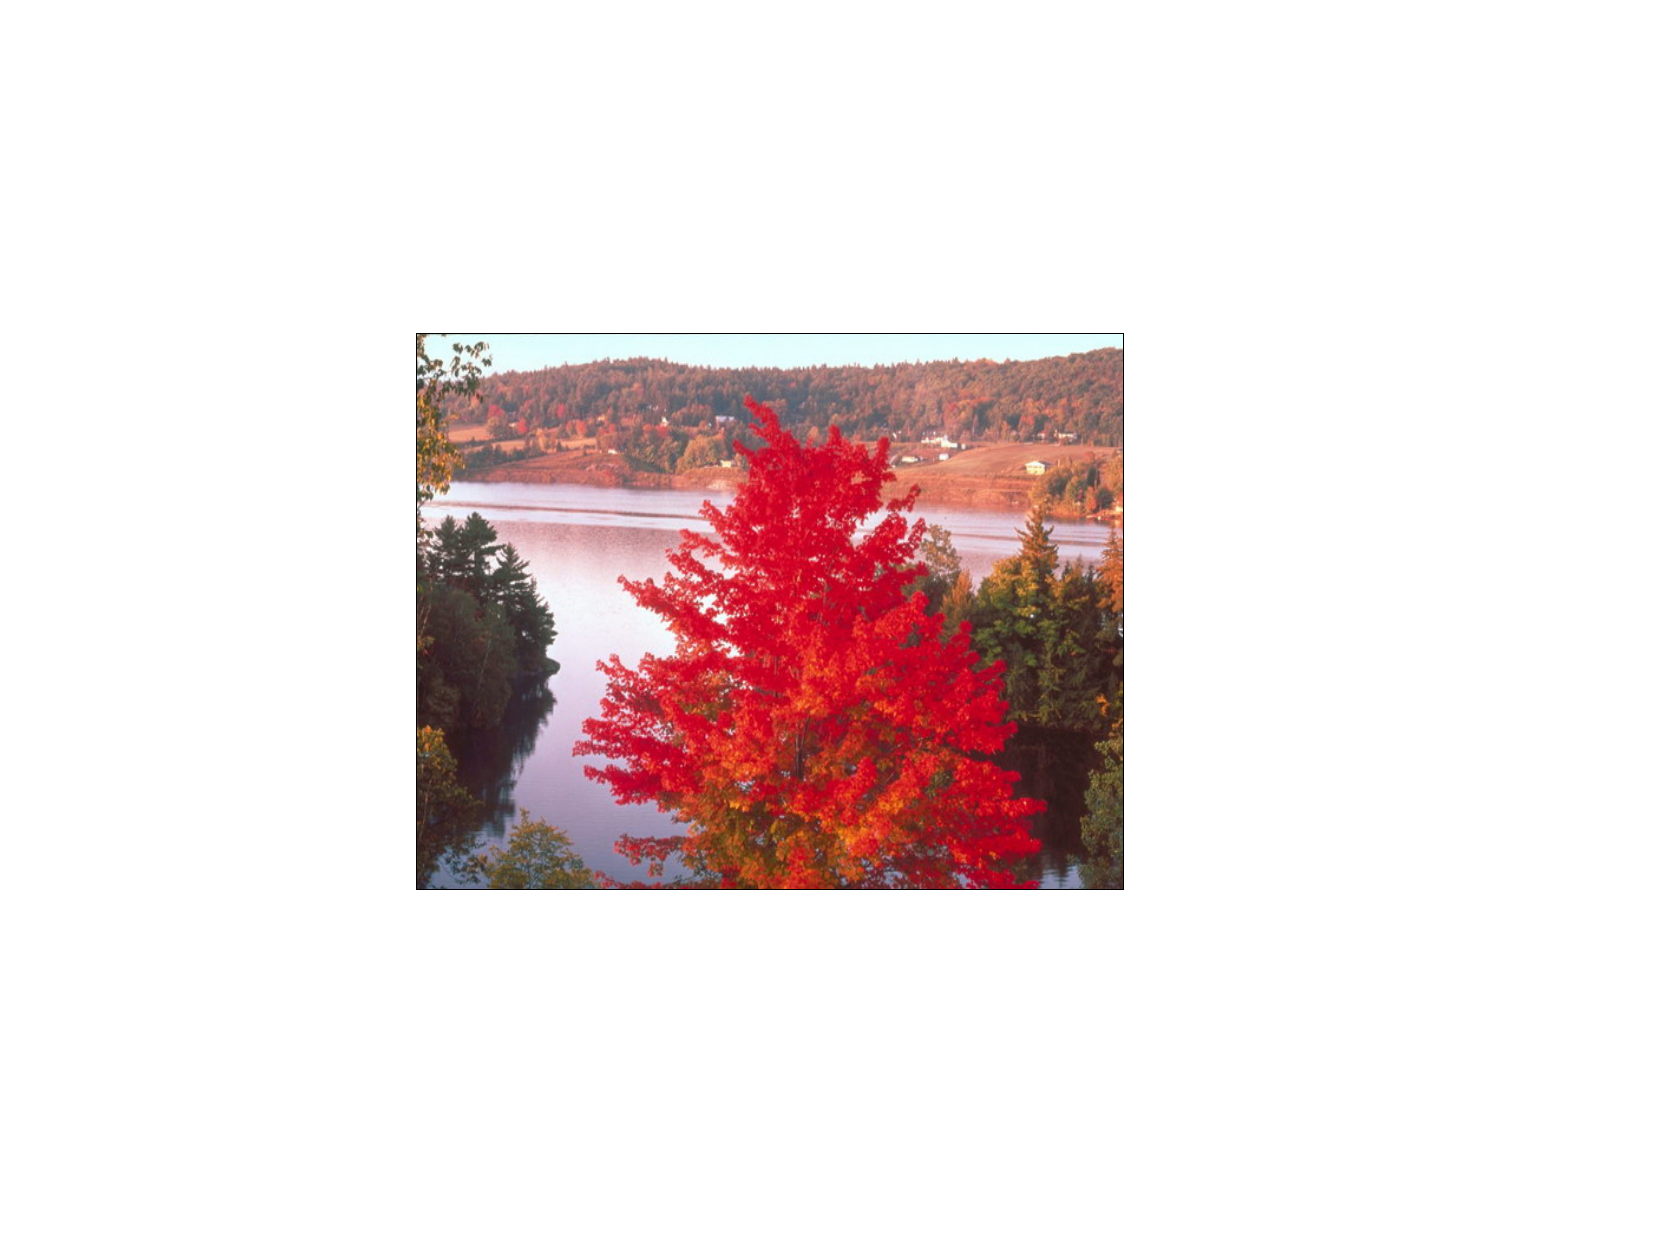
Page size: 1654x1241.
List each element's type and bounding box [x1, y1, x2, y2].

picture [416, 333, 1124, 890]
